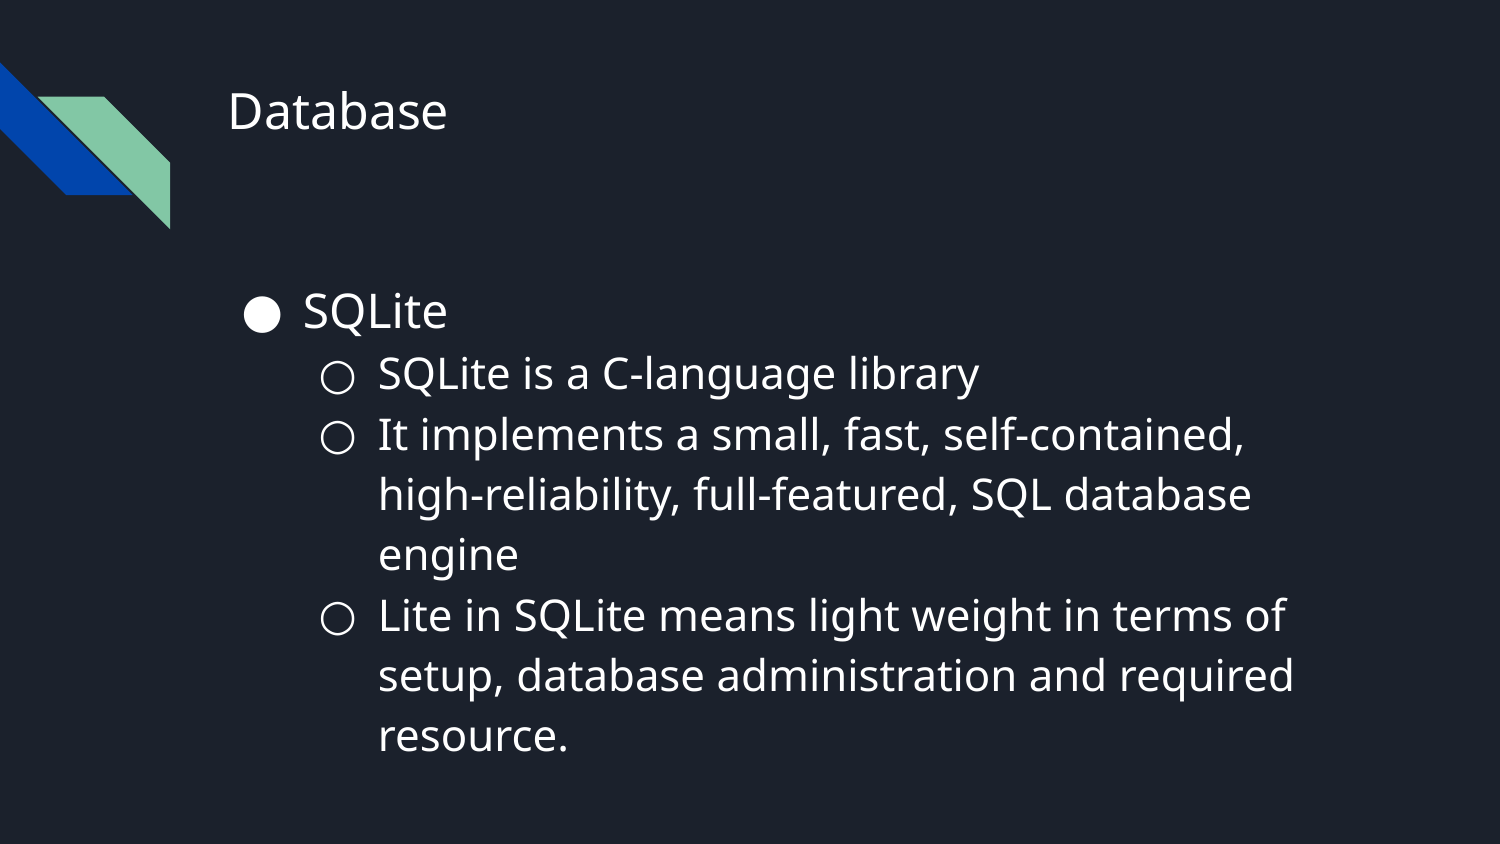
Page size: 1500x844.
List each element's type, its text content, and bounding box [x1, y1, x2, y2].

list SQLite SQLite is a C-language library It implements a small, fast, self-contained, high-reliability, full-featured, SQL database engine Lite in SQLite means light weight in terms of setup, database administration and required resource. [212, 257, 1368, 735]
title Database [212, 64, 1368, 215]
